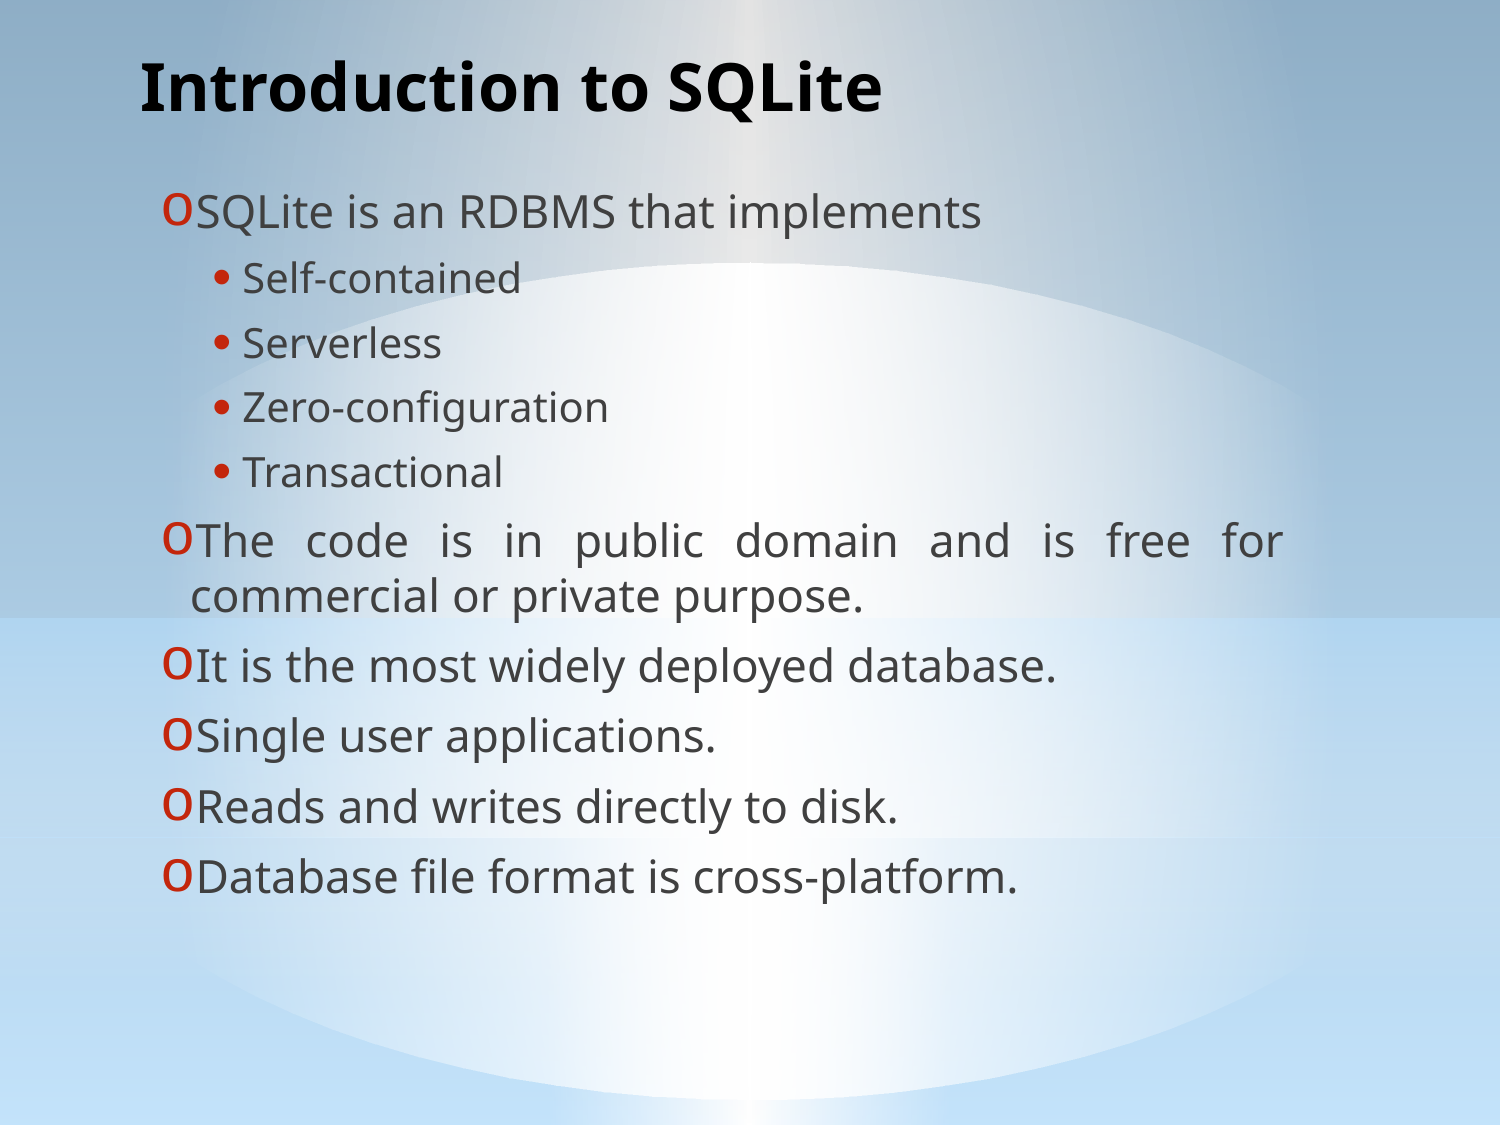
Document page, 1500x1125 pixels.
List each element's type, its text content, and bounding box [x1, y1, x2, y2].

title Introduction to SQLite [125, 37, 1388, 138]
list SQLite is an RDBMS that implements Self-contained Serverless Zero-configuration Transactional The code is in public domain and is free for commercial or private purpose. It is the most widely deployed database. Single user applications. Reads and writes directly to disk. Database file format is cross-platform. [137, 174, 1300, 958]
